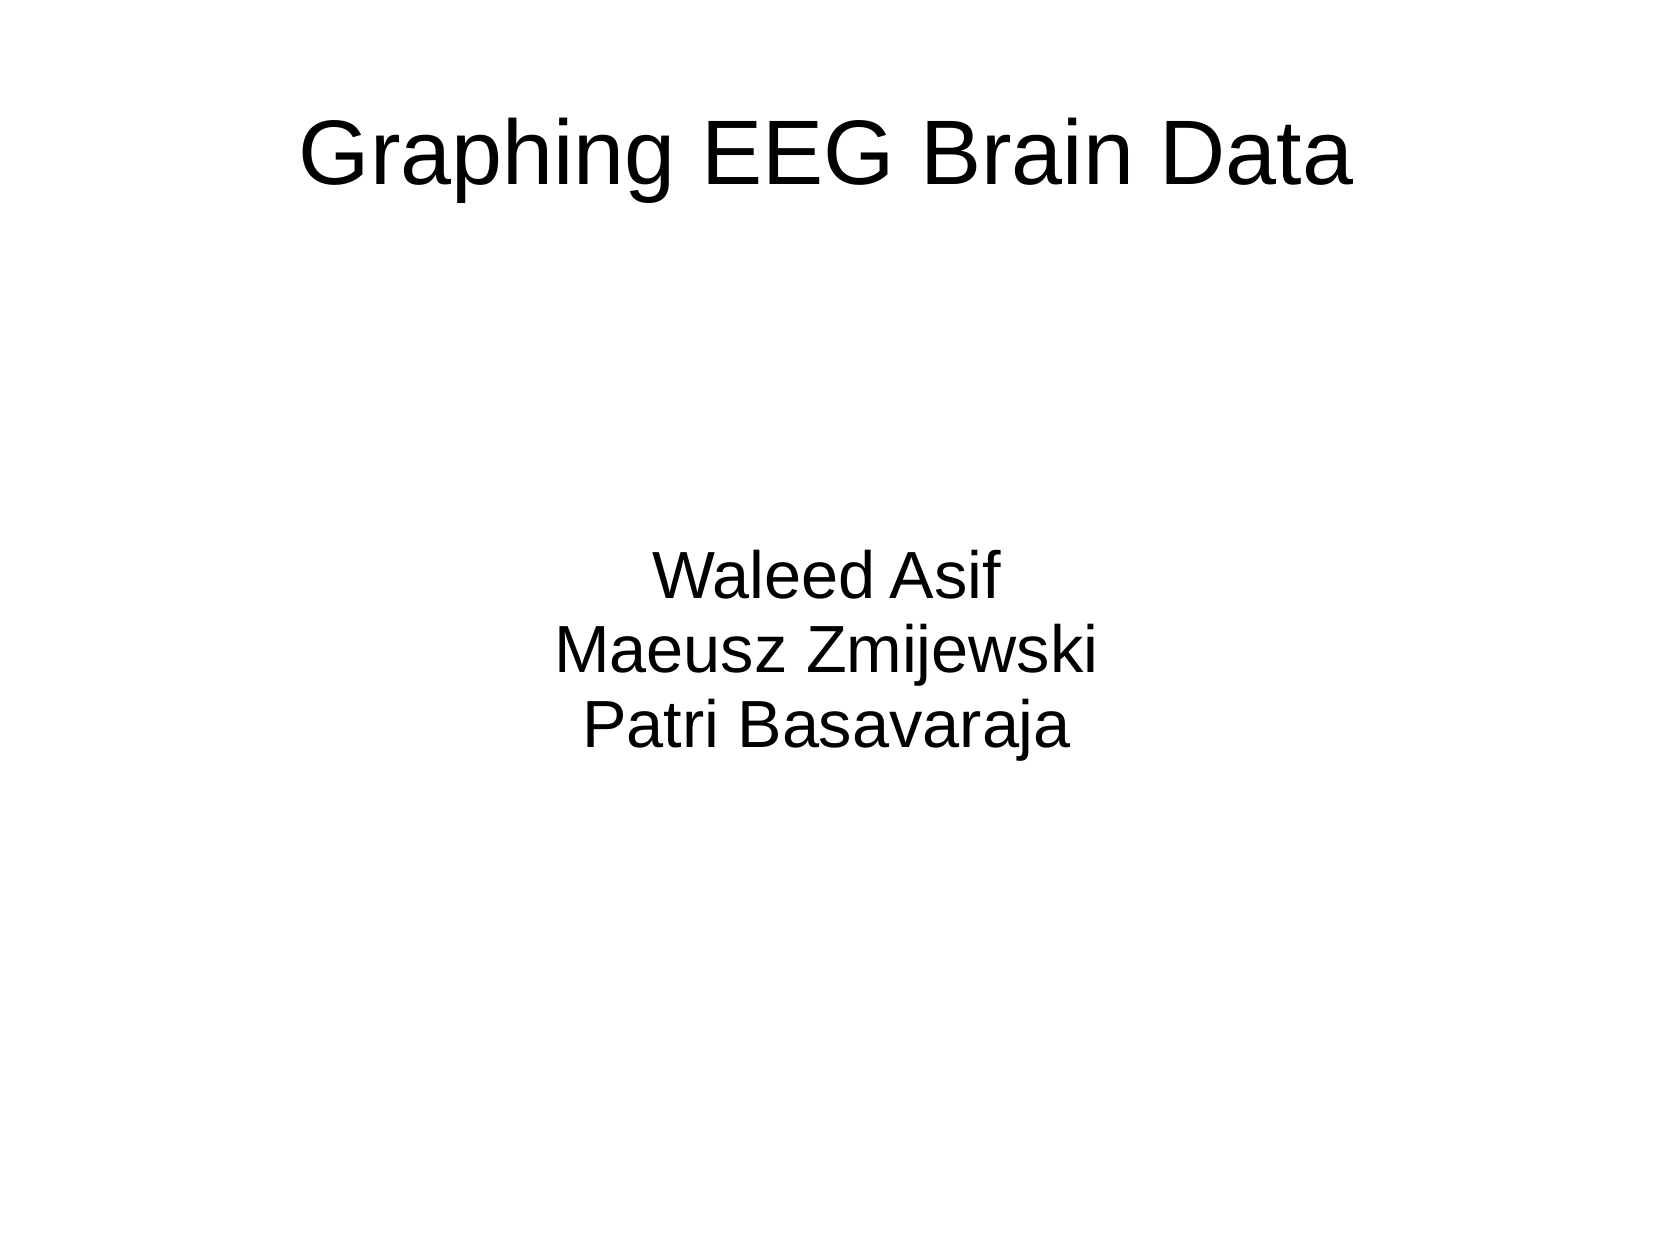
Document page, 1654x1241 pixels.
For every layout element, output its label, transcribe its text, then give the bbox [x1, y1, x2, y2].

subtitle Waleed Asif Maeusz Zmijewski Patri Basavaraja [82, 290, 1571, 1010]
title Graphing EEG Brain Data [82, 49, 1571, 257]
